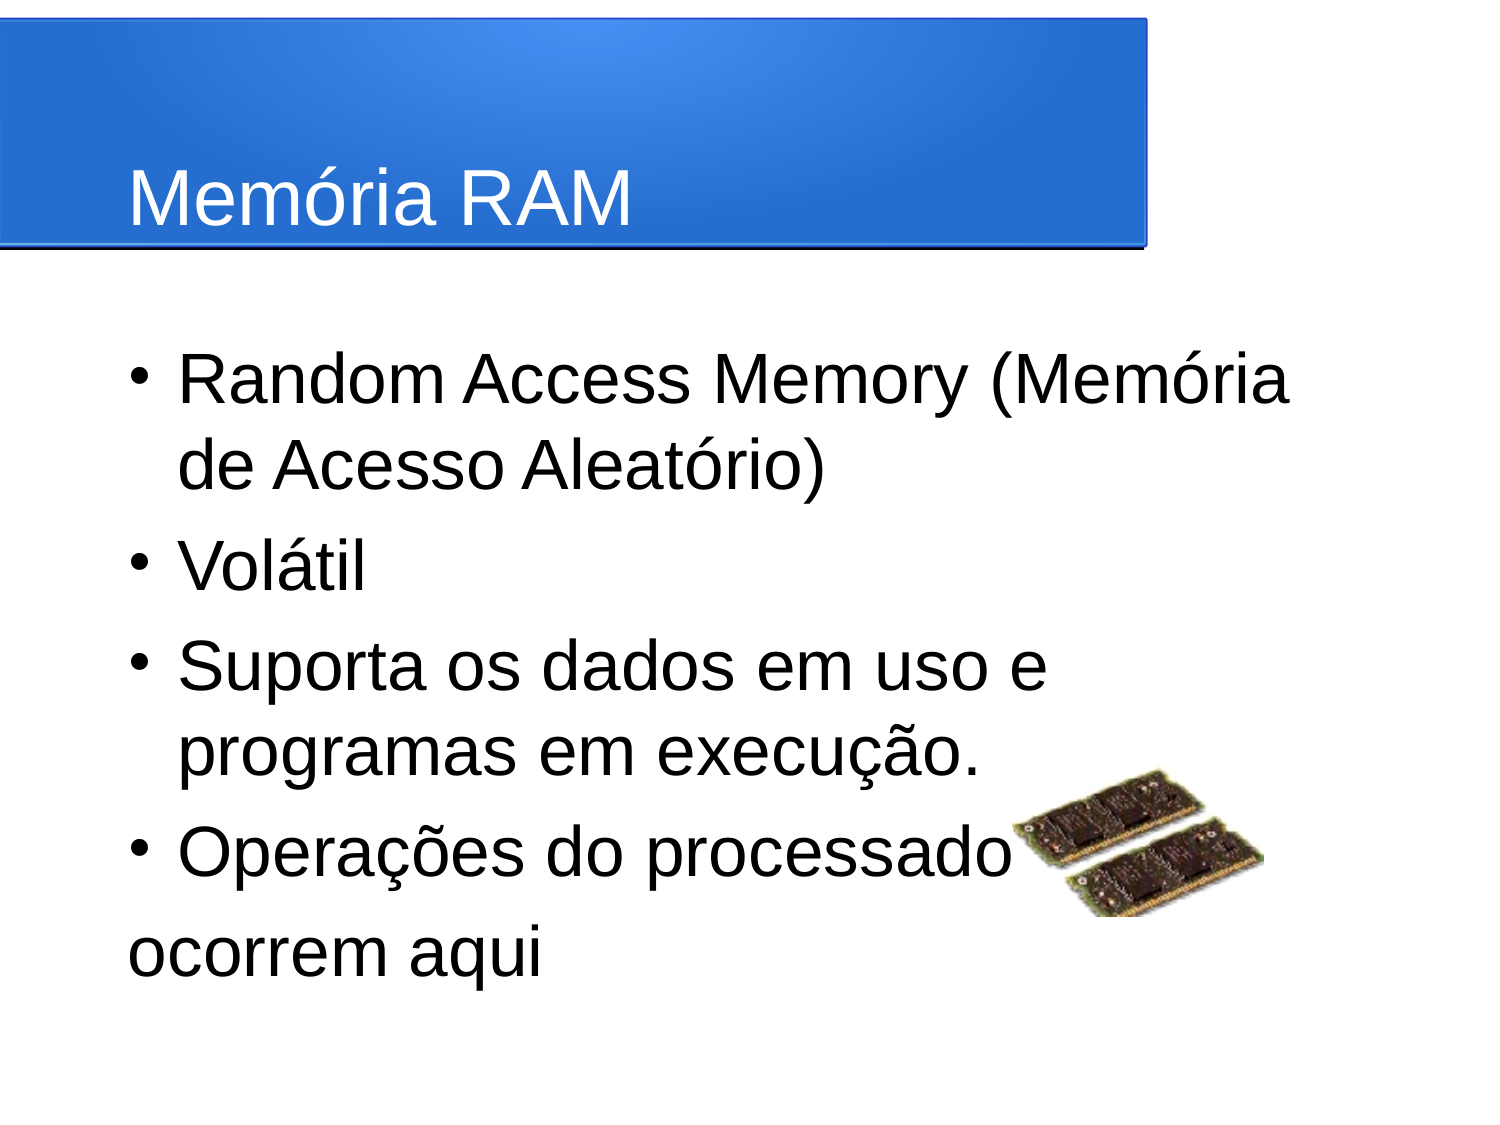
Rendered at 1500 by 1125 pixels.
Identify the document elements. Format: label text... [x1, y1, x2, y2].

list Random Access Memory (Memória de Acesso Aleatório) Volátil Suporta os dados em uso e programas em execução. Operações do processador ocorrem aqui [112, 324, 1388, 1000]
title Memória RAM [112, 99, 1388, 288]
picture [1012, 762, 1264, 917]
